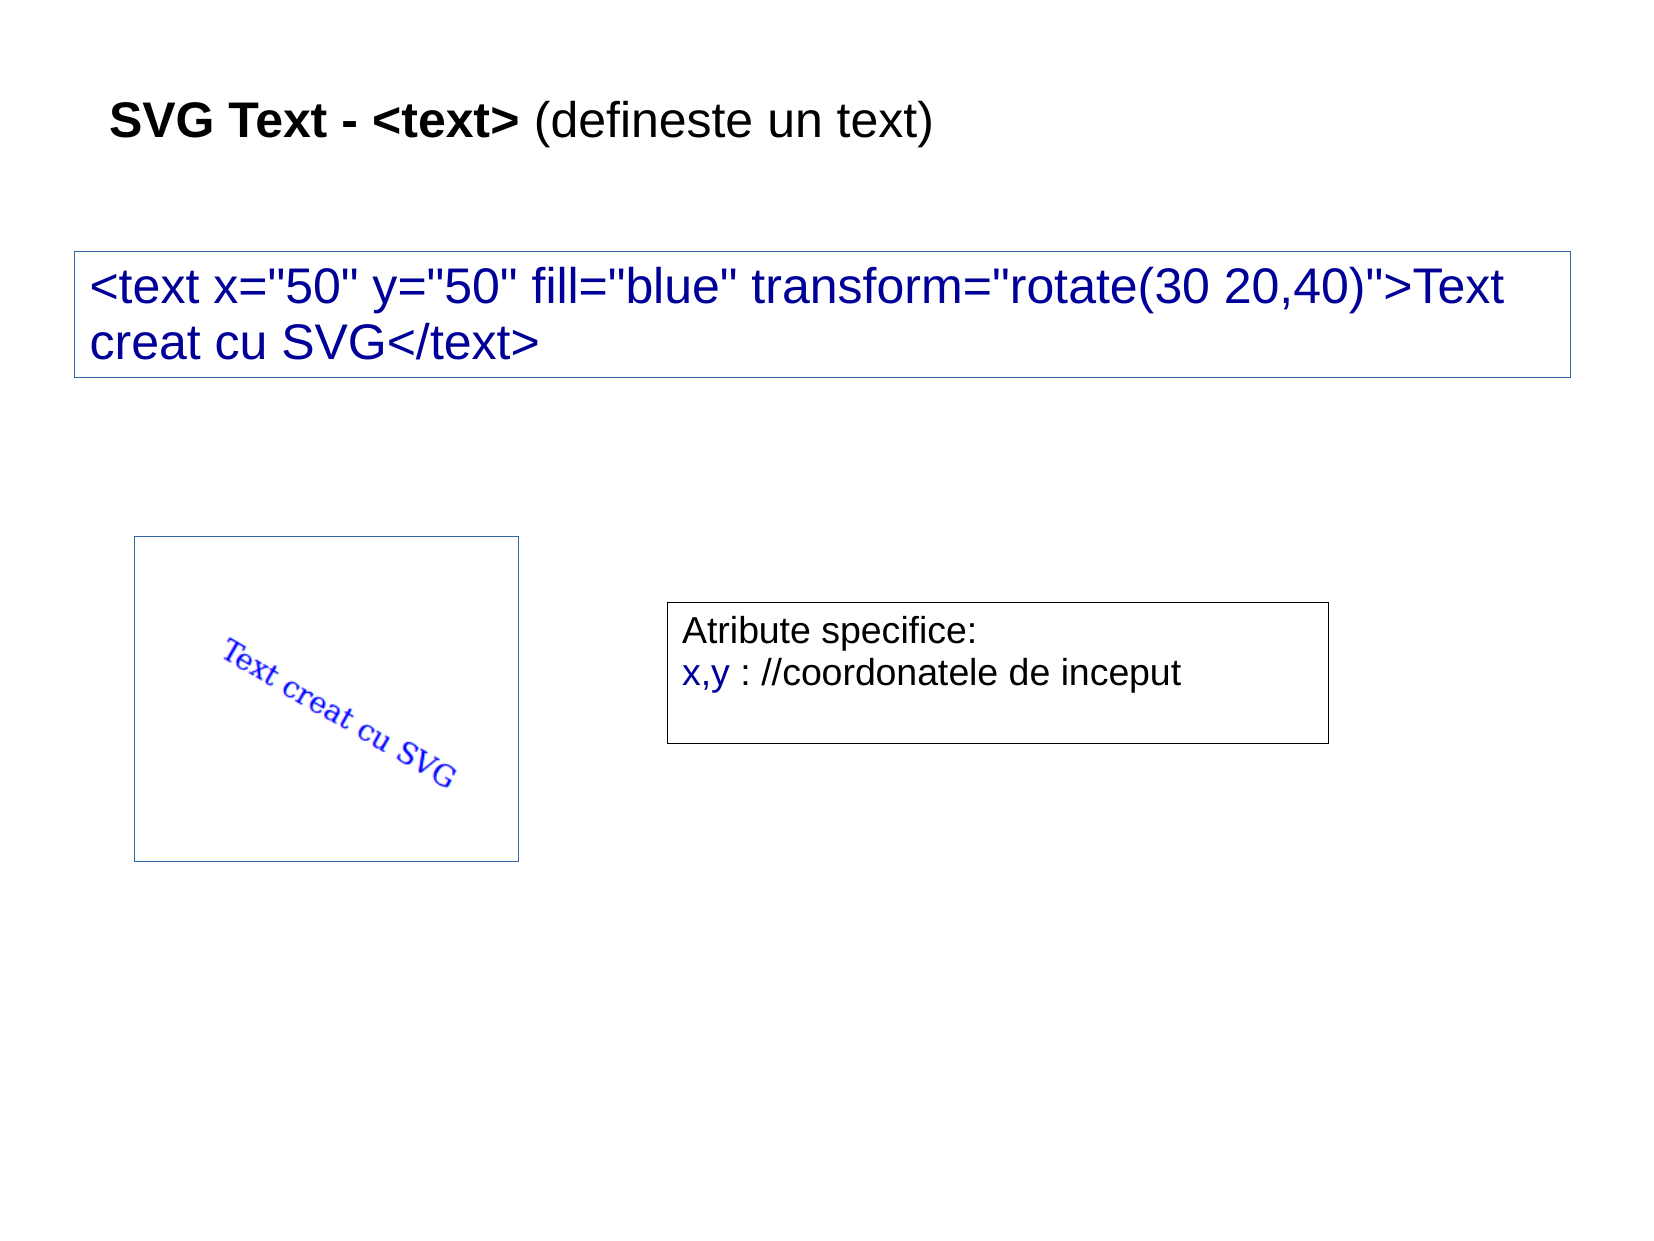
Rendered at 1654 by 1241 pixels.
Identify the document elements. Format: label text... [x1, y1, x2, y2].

text_box <text x="50" y="50" fill="blue" transform="rotate(30 20,40)">Text creat cu SVG</text> [74, 251, 1571, 378]
picture [134, 536, 519, 862]
text_box Atribute specifice: x,y : //coordonatele de inceput [667, 602, 1329, 744]
text_box SVG Text - <text> (defineste un text) [94, 85, 1174, 225]
